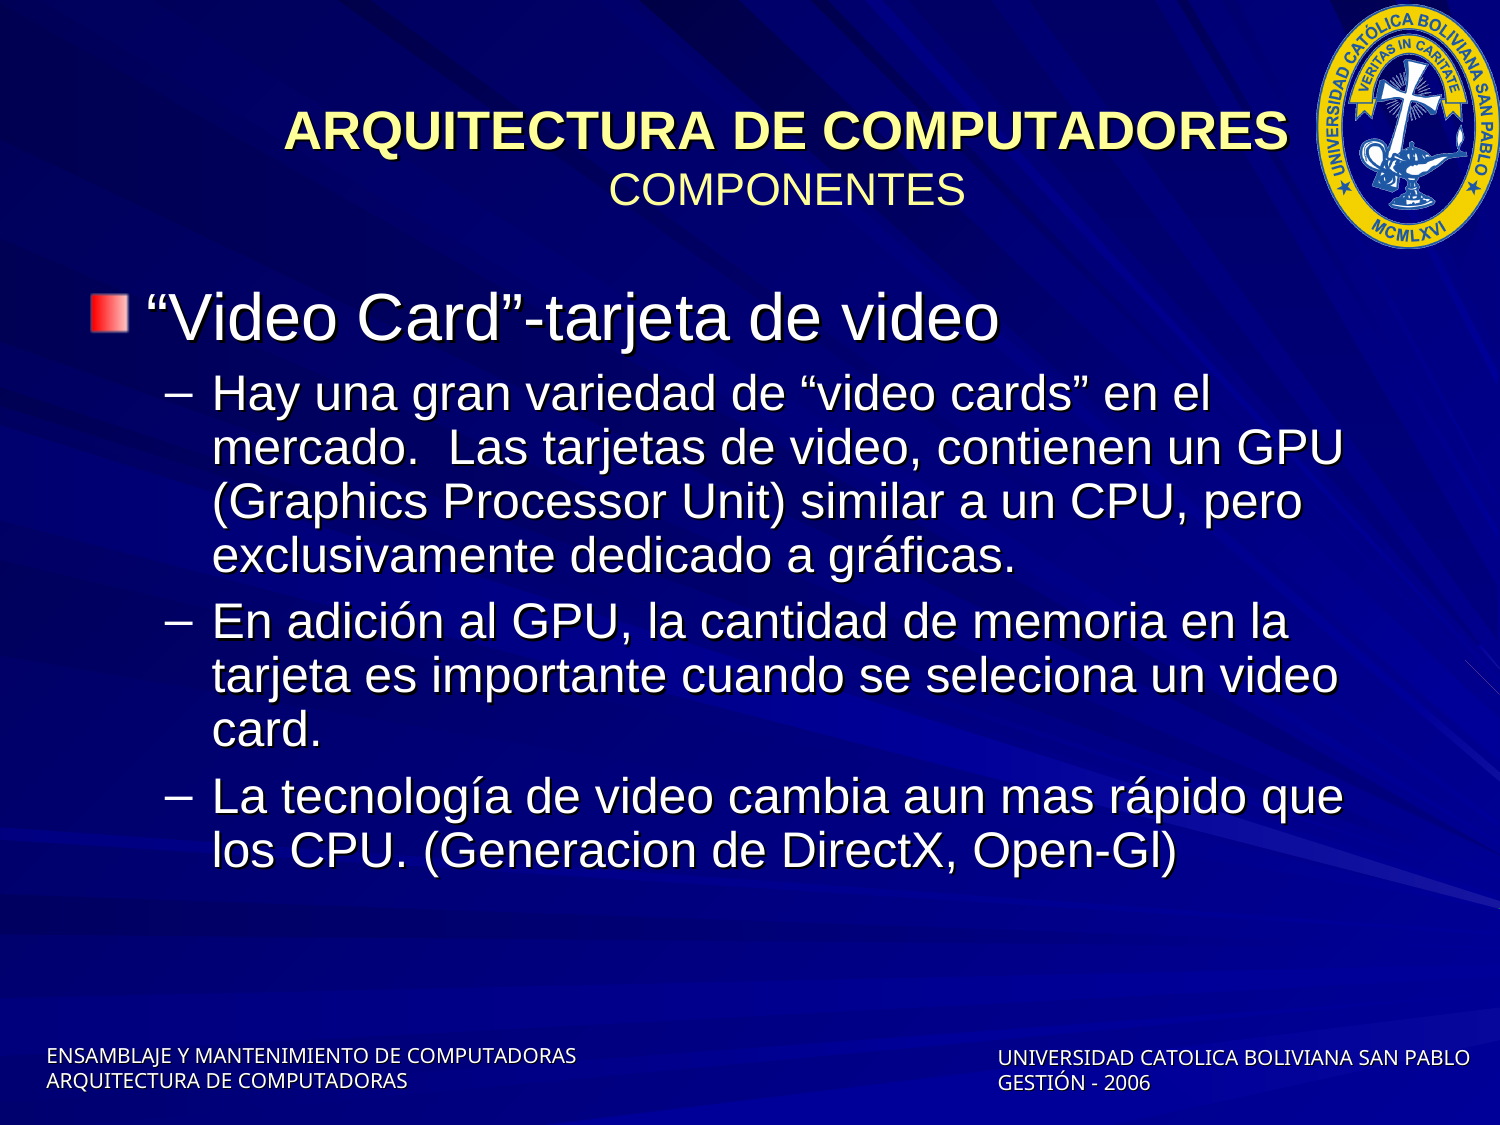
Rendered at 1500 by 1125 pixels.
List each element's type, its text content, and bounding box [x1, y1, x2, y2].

list “Video Card”-tarjeta de video Hay una gran variedad de “video cards” en el mercado. Las tarjetas de video, contienen un GPU (Graphics Processor Unit) similar a un CPU, pero exclusivamente dedicado a gráficas. En adición al GPU, la cantidad de memoria en la tarjeta es importante cuando se seleciona un video card. La tecnología de video cambia aun mas rápido que los CPU. (Generacion de DirectX, Open-Gl) [75, 274, 1426, 1050]
picture [1316, 4, 1500, 249]
text_box ARQUITECTURA DE COMPUTADORES COMPONENTES [112, 78, 1463, 232]
